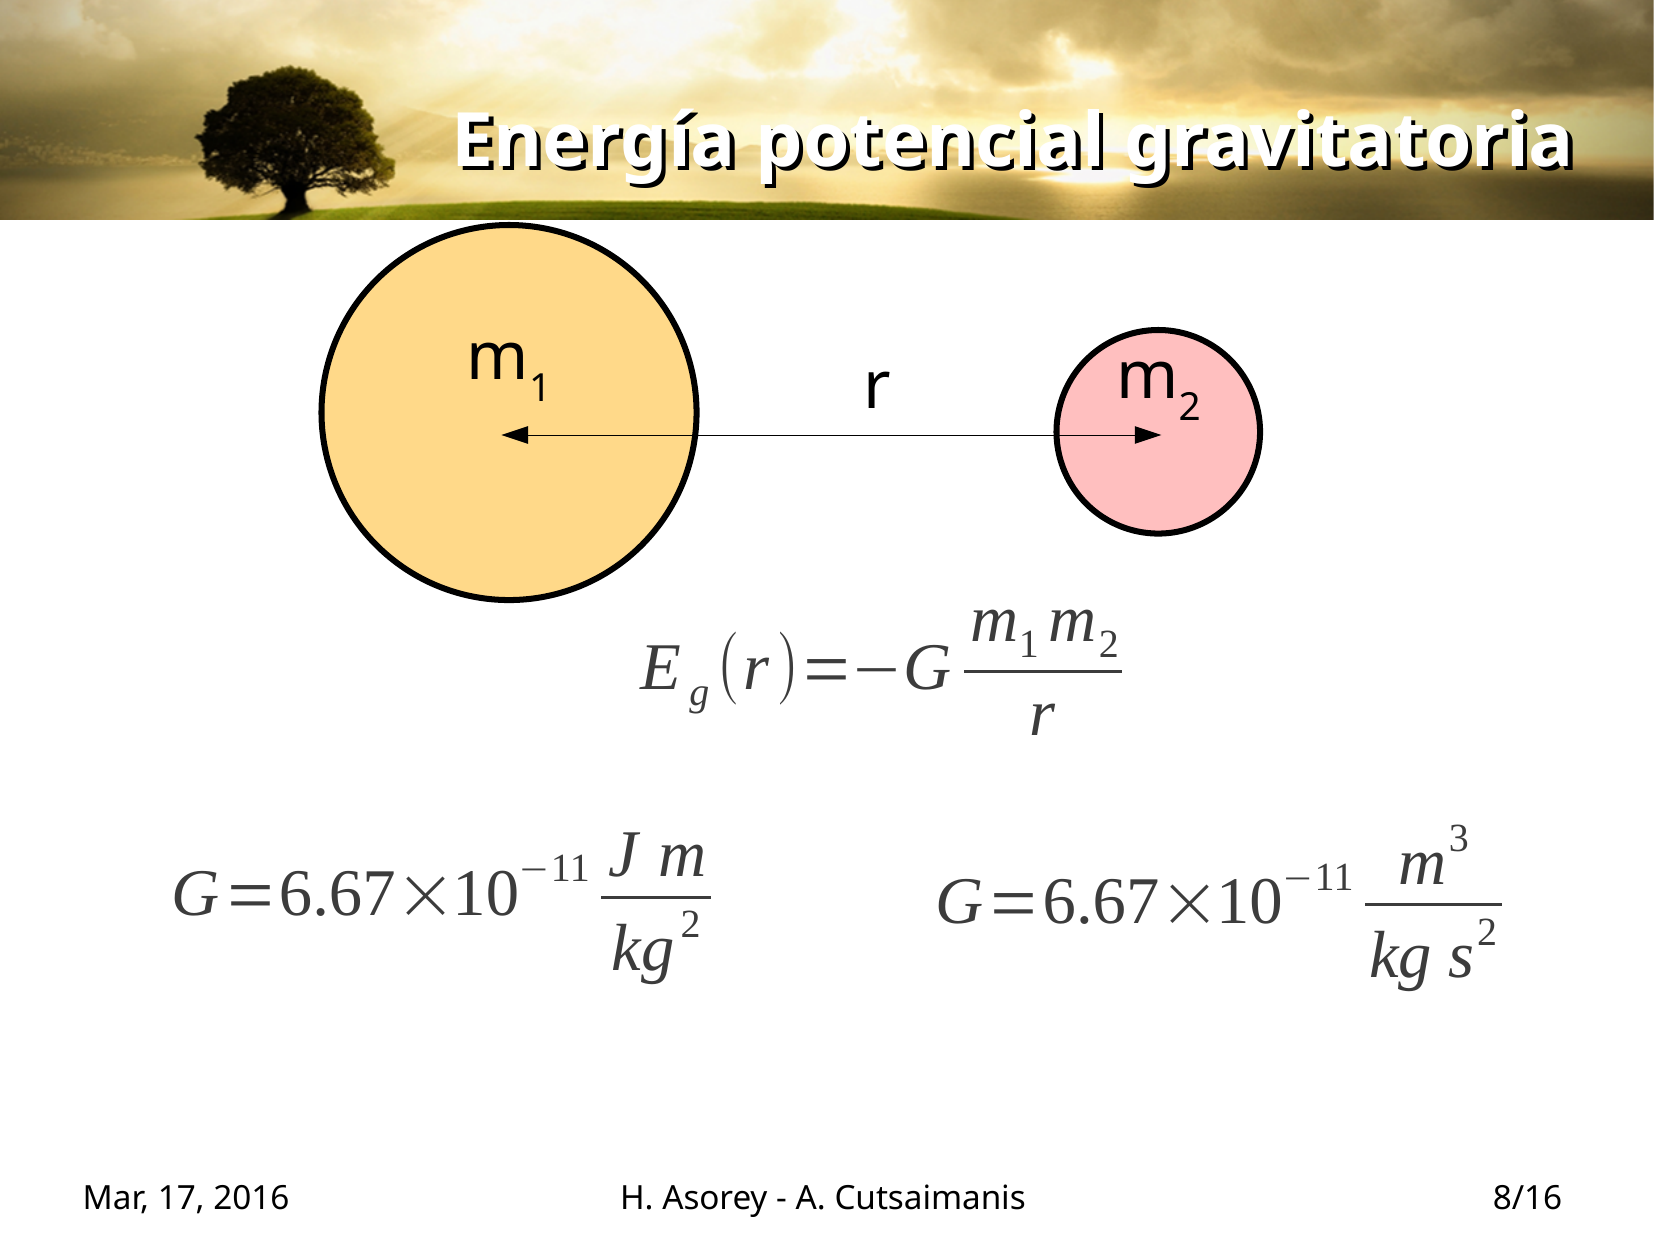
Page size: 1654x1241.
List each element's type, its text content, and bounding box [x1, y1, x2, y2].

text_box m2 [1056, 330, 1261, 534]
chart [928, 815, 1511, 993]
text_box r [848, 330, 901, 432]
picture [0, 0, 1654, 220]
text_box m1 [321, 225, 697, 601]
chart [630, 581, 1132, 751]
chart [165, 817, 720, 985]
title Energía potencial gravitatoria [86, 49, 1576, 226]
